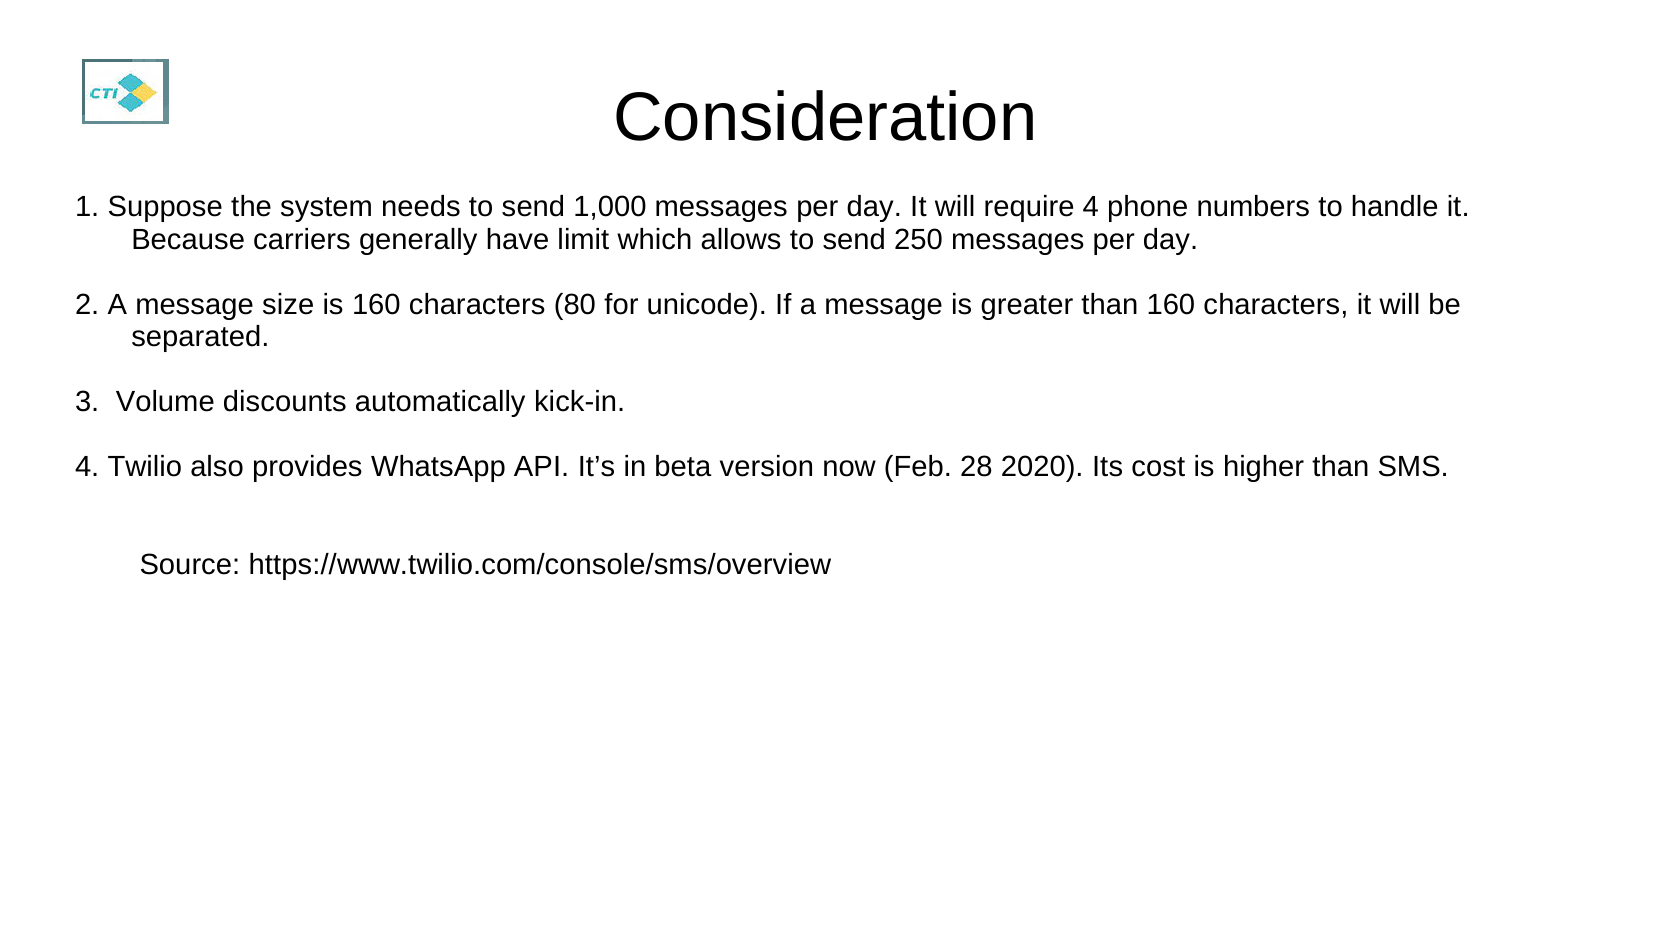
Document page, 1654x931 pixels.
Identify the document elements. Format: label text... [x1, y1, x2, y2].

title Consideration [82, 36, 1569, 191]
subtitle 1. Suppose the system needs to send 1,000 messages per day. It will require 4 phone numbers to handle it. Because carriers generally have limit which allows to send 250 messages per day. 2. A message size is 160 characters (80 for unicode). If a message is greater than 160 characters, it will be separated. 3. Volume discounts automatically kick-in. 4. Twilio also provides WhatsApp API. It’s in beta version now (Feb. 28 2020). Its cost is higher than SMS. Source: https://www.twilio.com/console/sms/overview [75, 190, 1562, 730]
picture [82, 59, 169, 124]
